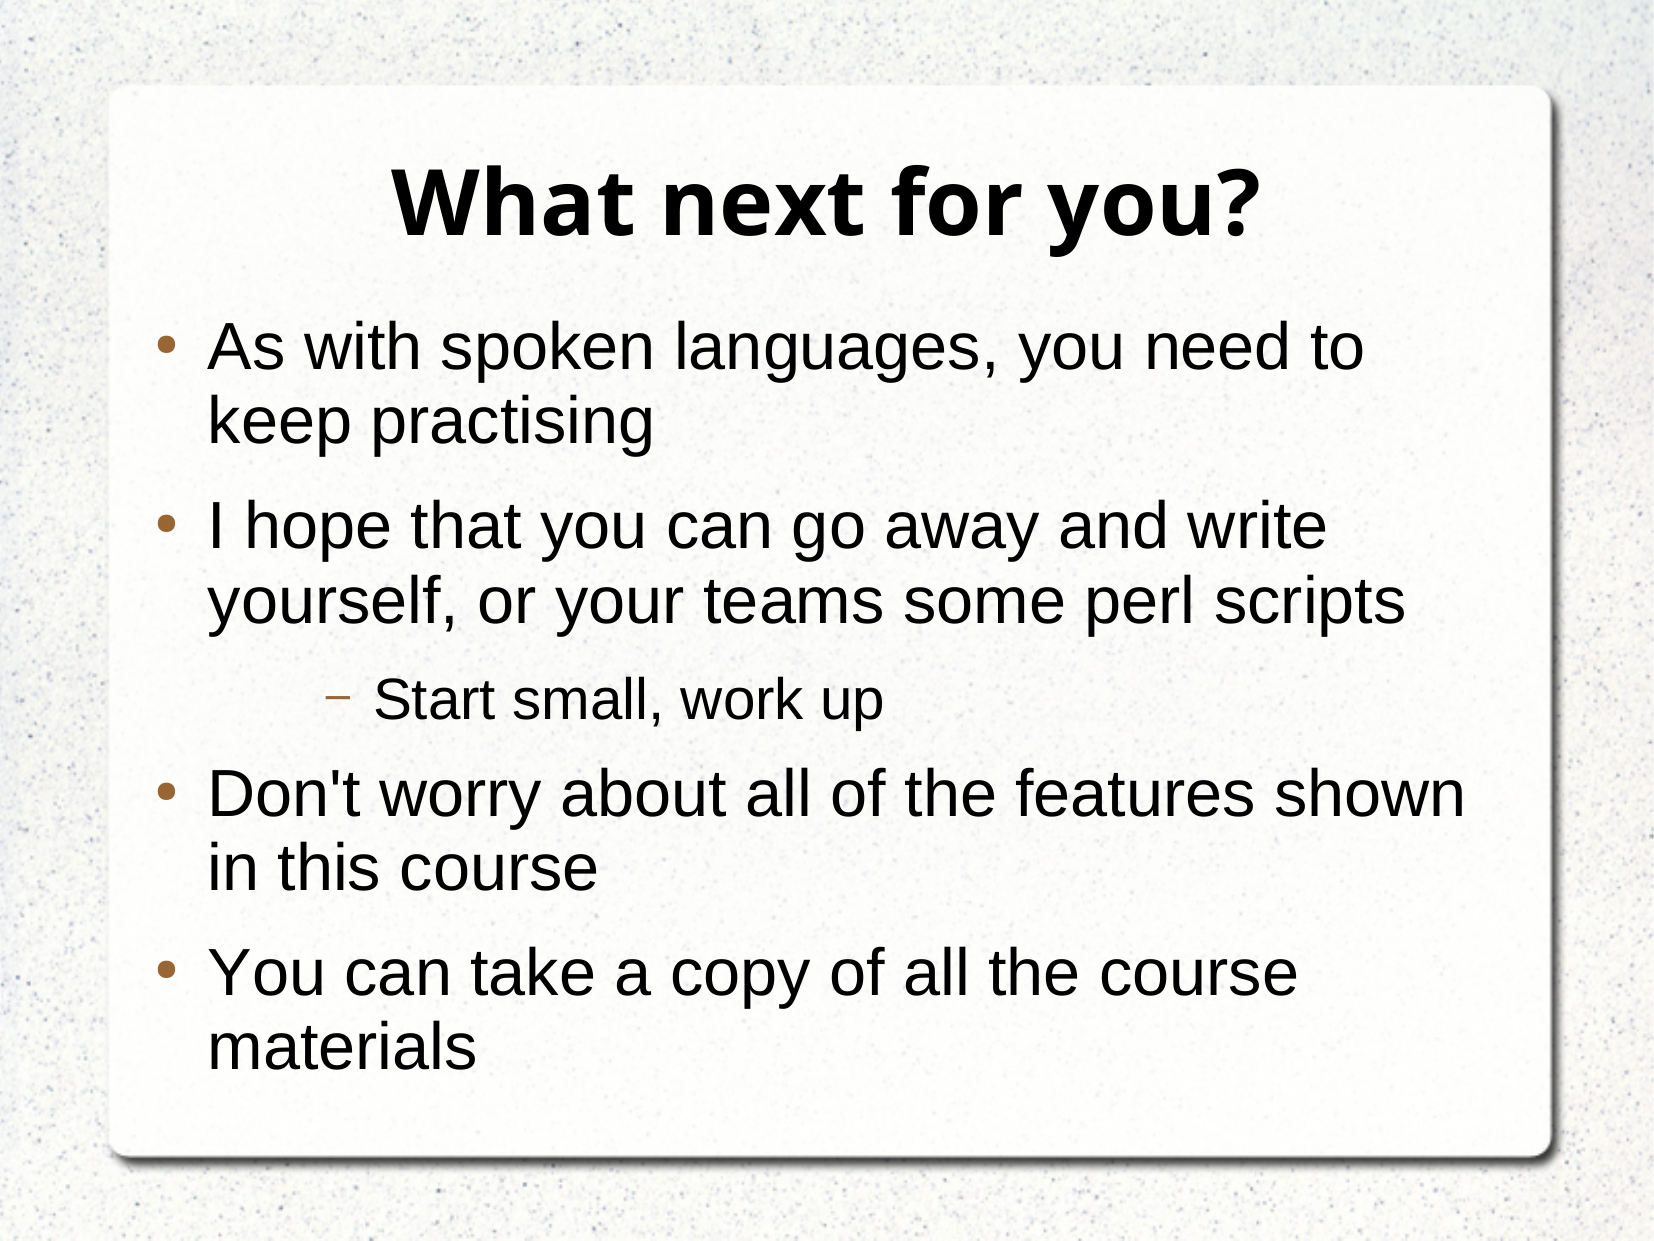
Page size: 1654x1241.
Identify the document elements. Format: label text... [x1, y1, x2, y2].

list As with spoken languages, you need to keep practising I hope that you can go away and write yourself, or your teams some perl scripts Start small, work up Don't worry about all of the features shown in this course You can take a copy of all the course materials [136, 308, 1496, 1083]
picture [0, 0, 1654, 1241]
title What next for you? [118, 96, 1536, 304]
